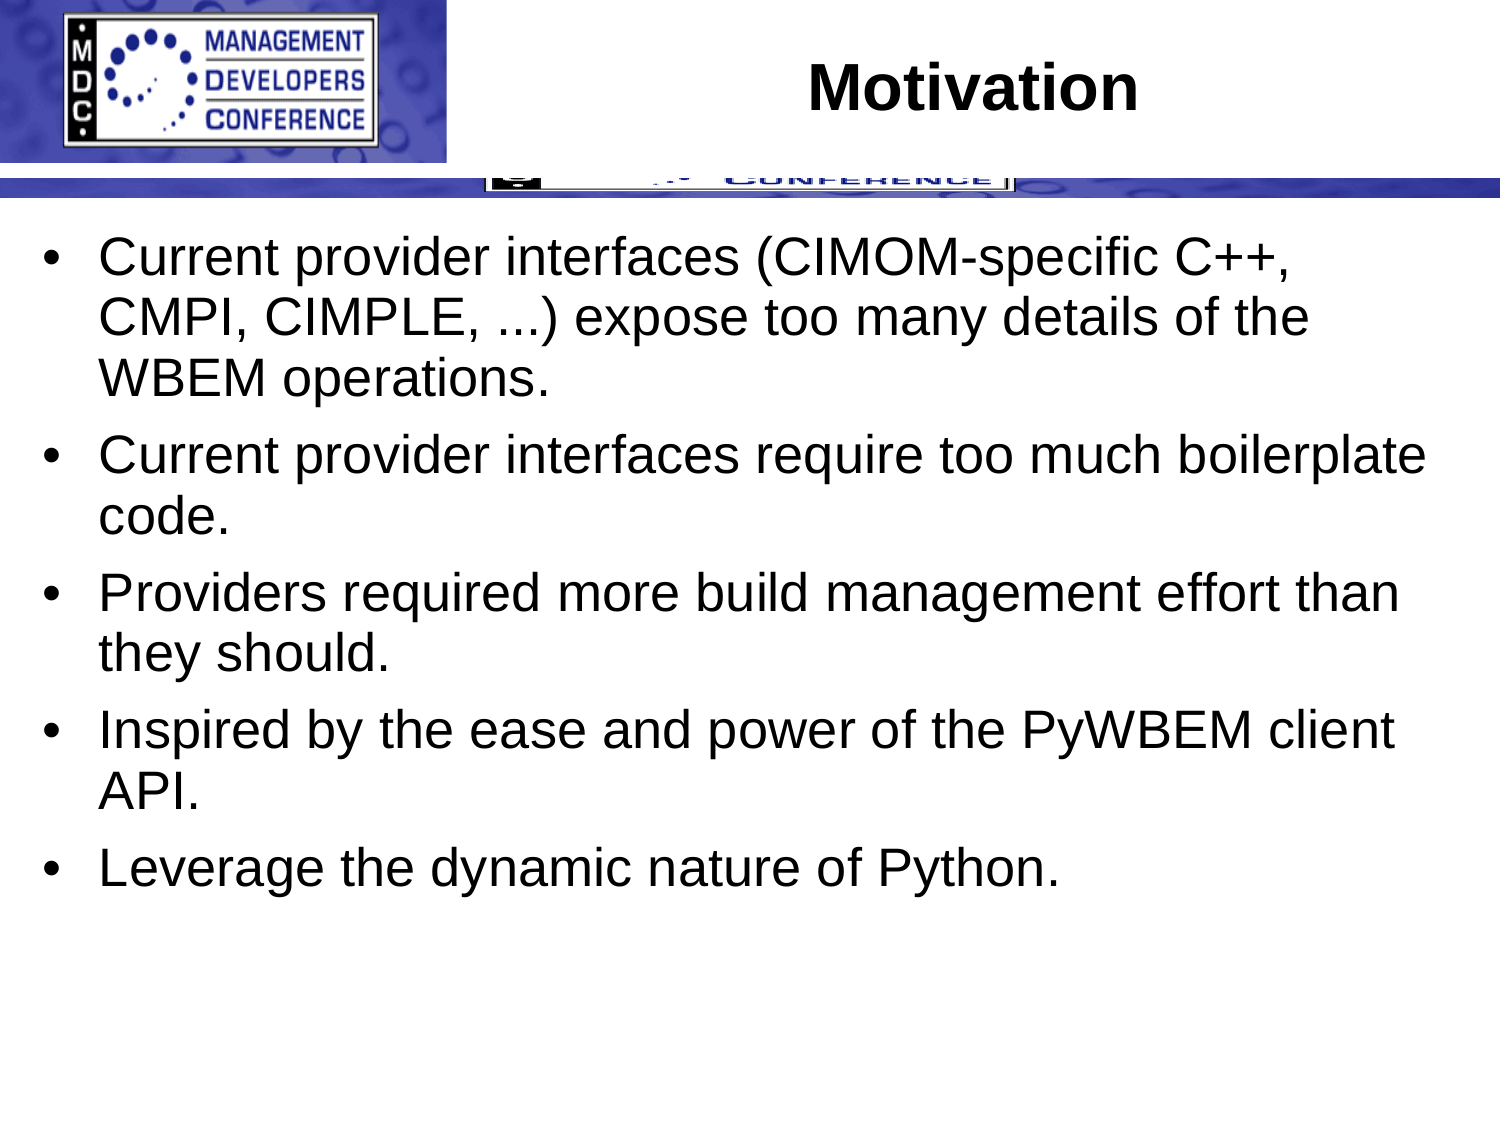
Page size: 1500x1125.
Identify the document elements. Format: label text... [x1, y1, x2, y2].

picture [0, 178, 1500, 198]
title Motivation [447, 0, 1500, 176]
list Current provider interfaces (CIMOM-specific C++, CMPI, CIMPLE, ...) expose too many details of the WBEM operations. Current provider interfaces require too much boilerplate code. Providers required more build management effort than they should. Inspired by the ease and power of the PyWBEM client API. Leverage the dynamic nature of Python. [42, 226, 1433, 969]
picture [0, 0, 447, 163]
